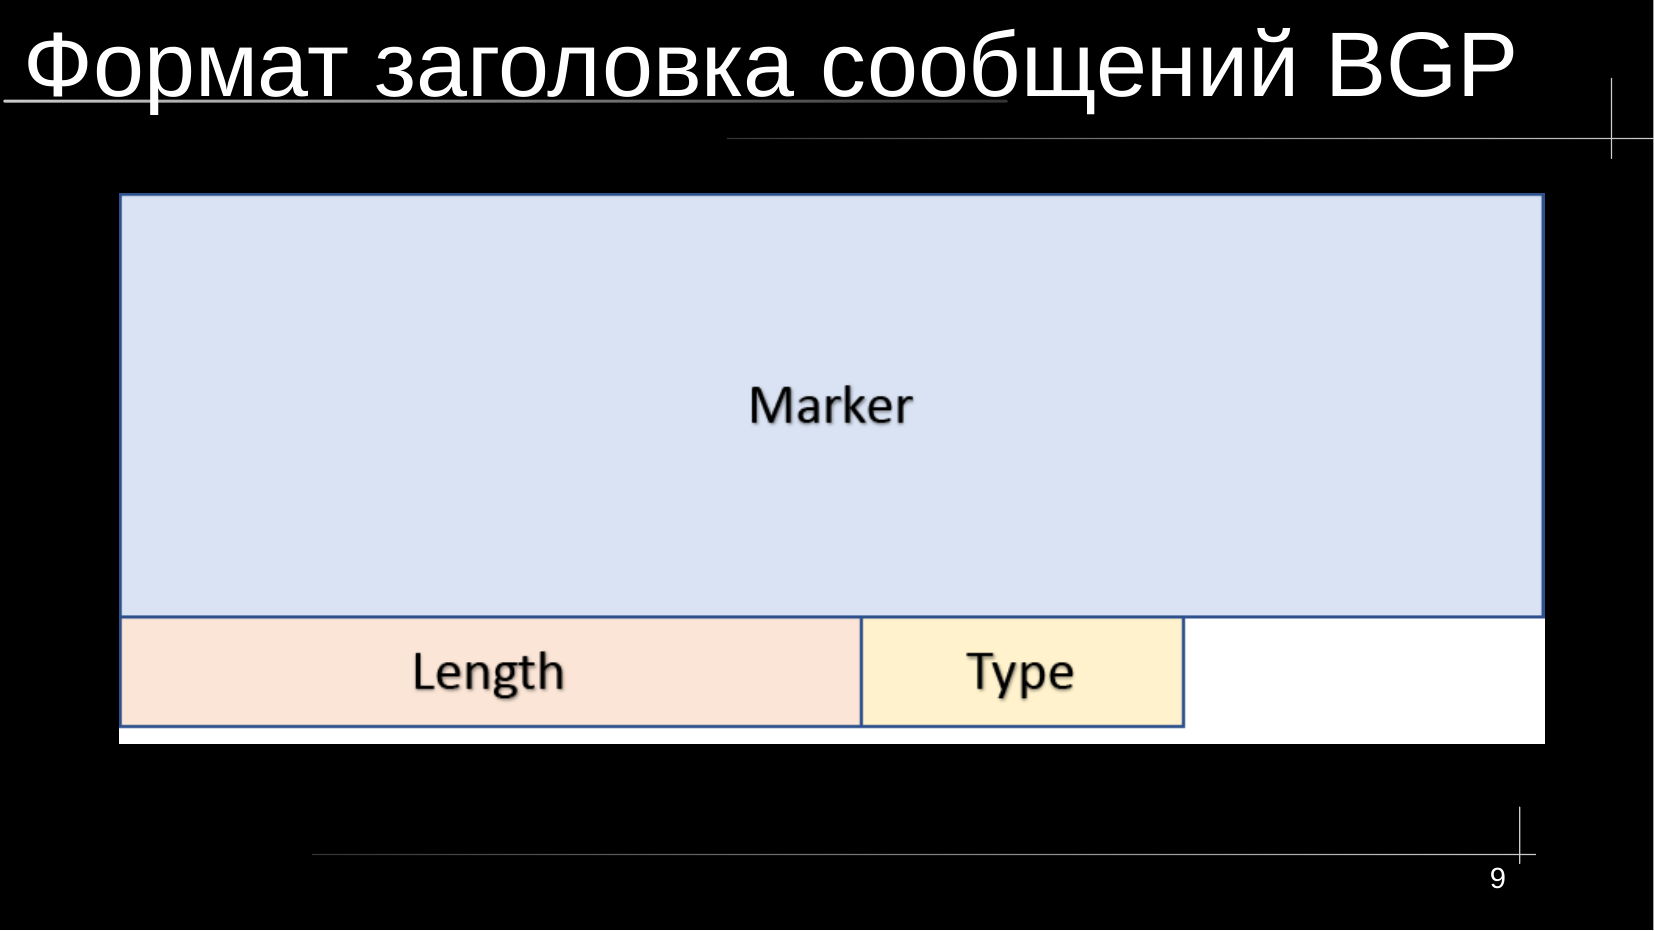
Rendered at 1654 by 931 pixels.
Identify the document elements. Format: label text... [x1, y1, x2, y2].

picture [119, 193, 1545, 744]
title Формат заголовка сообщений BGP [23, 2, 1589, 128]
